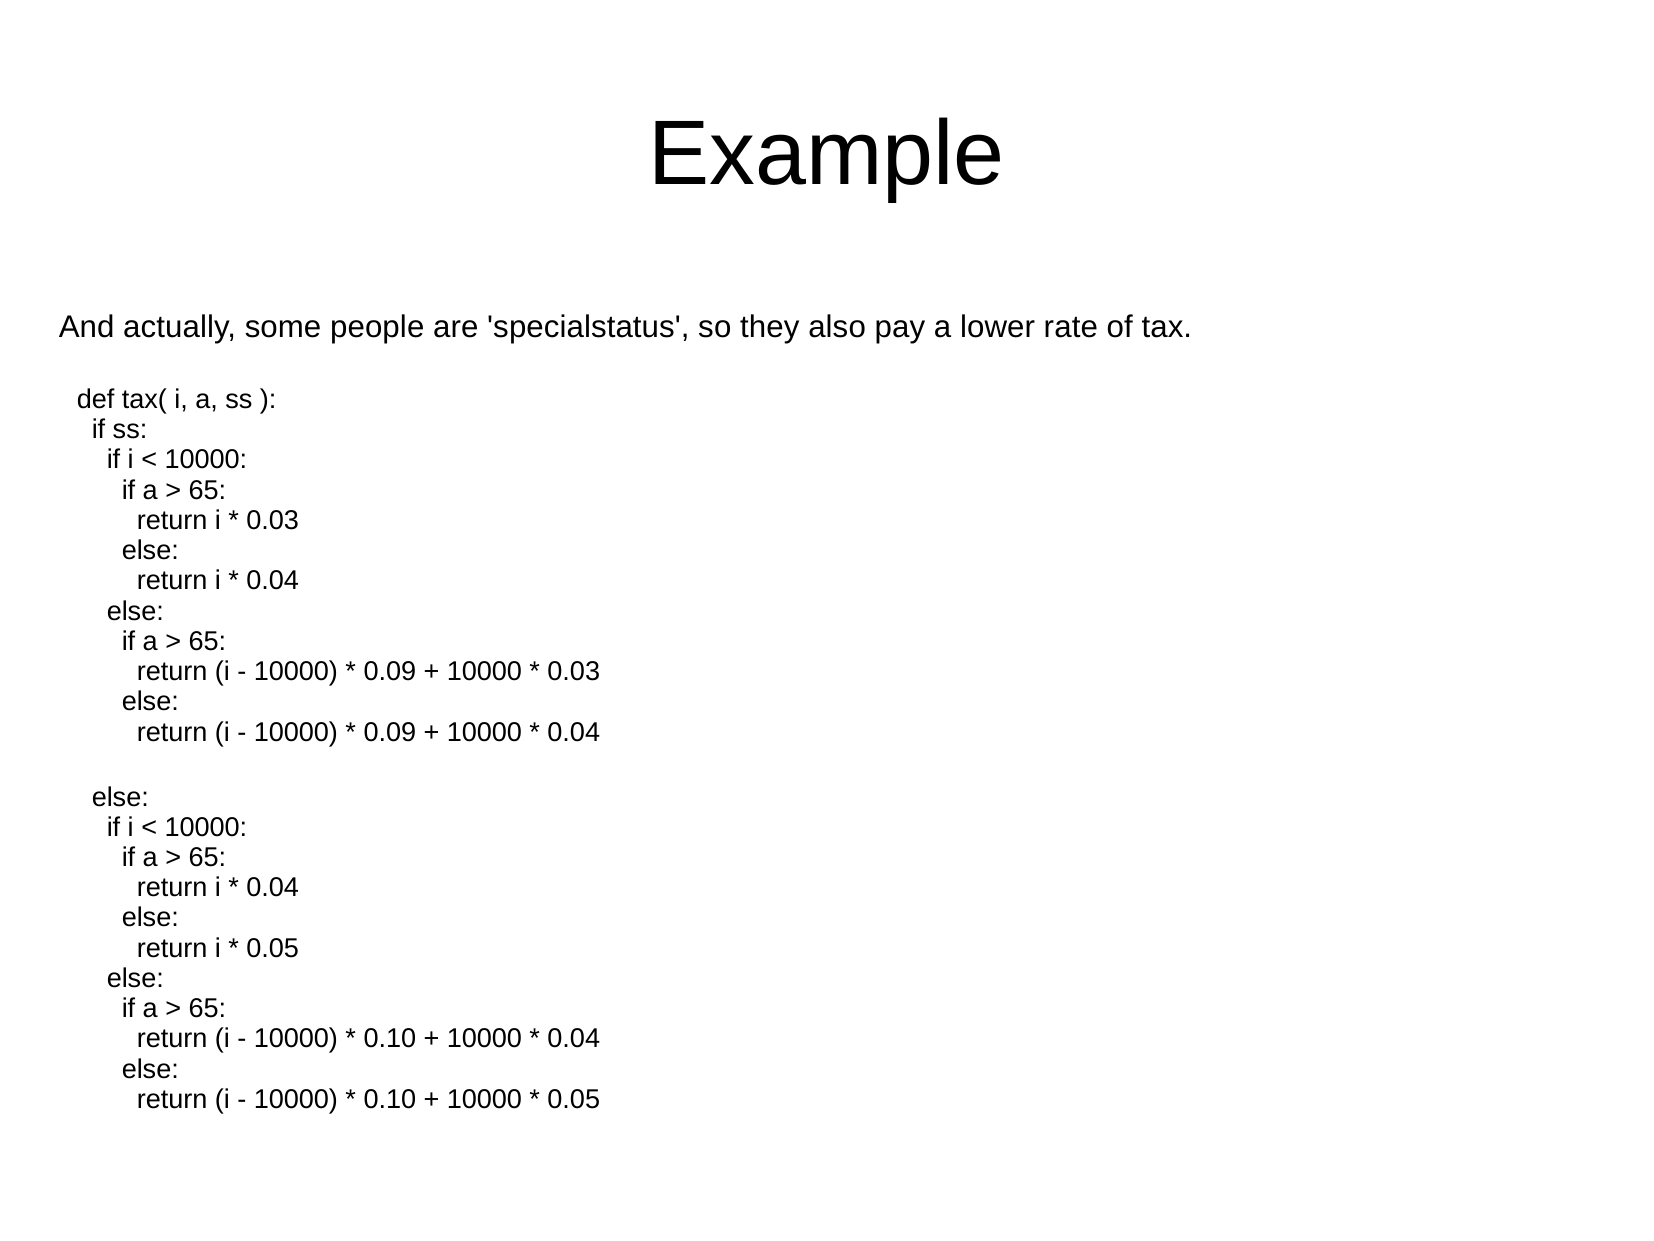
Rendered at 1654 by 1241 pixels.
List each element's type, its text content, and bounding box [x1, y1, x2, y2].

text_box And actually, some people are 'specialstatus', so they also pay a lower rate of tax. [59, 210, 1548, 443]
text_box def tax( i, a, ss ): if ss: if i < 10000: if a > 65: return i * 0.03 else: return i * 0.04 else: if a > 65: return (i - 10000) * 0.09 + 10000 * 0.03 else: return (i - 10000) * 0.09 + 10000 * 0.04 else: if i < 10000: if a > 65: return i * 0.04 else: return i * 0.05 else: if a > 65: return (i - 10000) * 0.10 + 10000 * 0.04 else: return (i - 10000) * 0.10 + 10000 * 0.05 [76, 383, 1565, 1184]
title Example [82, 56, 1571, 250]
